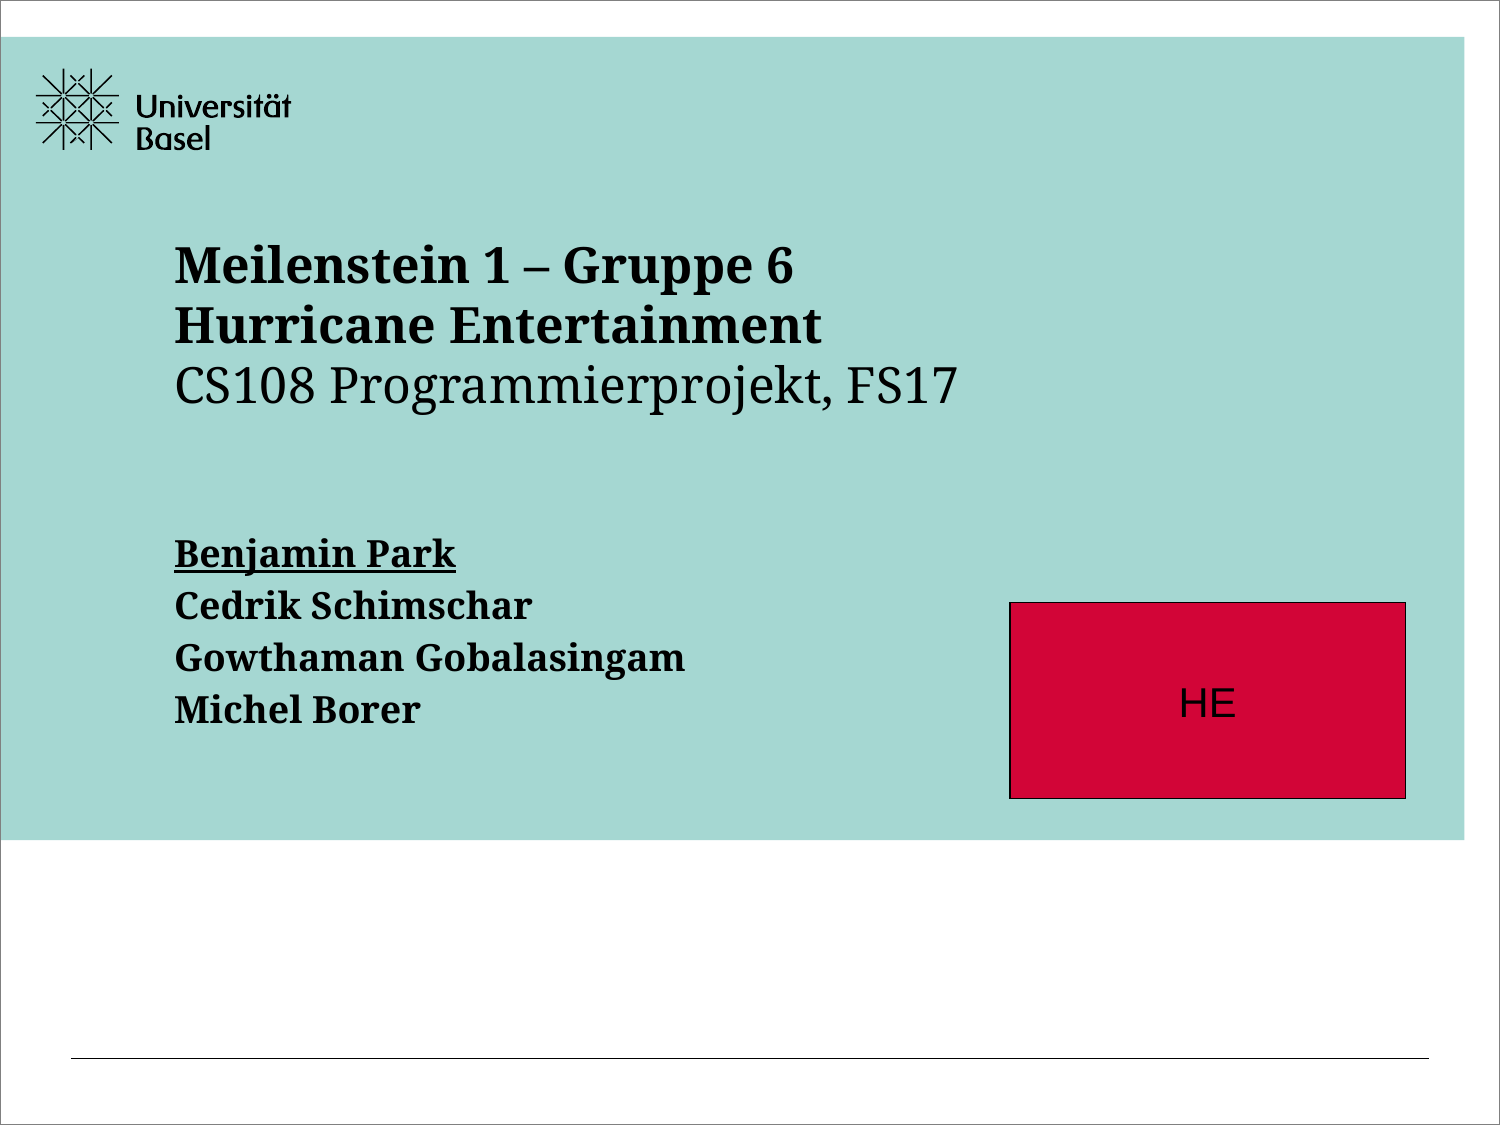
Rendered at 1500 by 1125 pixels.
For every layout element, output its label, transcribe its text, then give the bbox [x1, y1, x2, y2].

title Meilenstein 1 – Gruppe 6 Hurricane Entertainment CS108 Programmierprojekt, FS17 [159, 225, 1435, 398]
subtitle Benjamin Park Cedrik Schimschar Gowthaman Gobalasingam Michel Borer [159, 515, 1275, 705]
text_box HE [1009, 602, 1406, 799]
